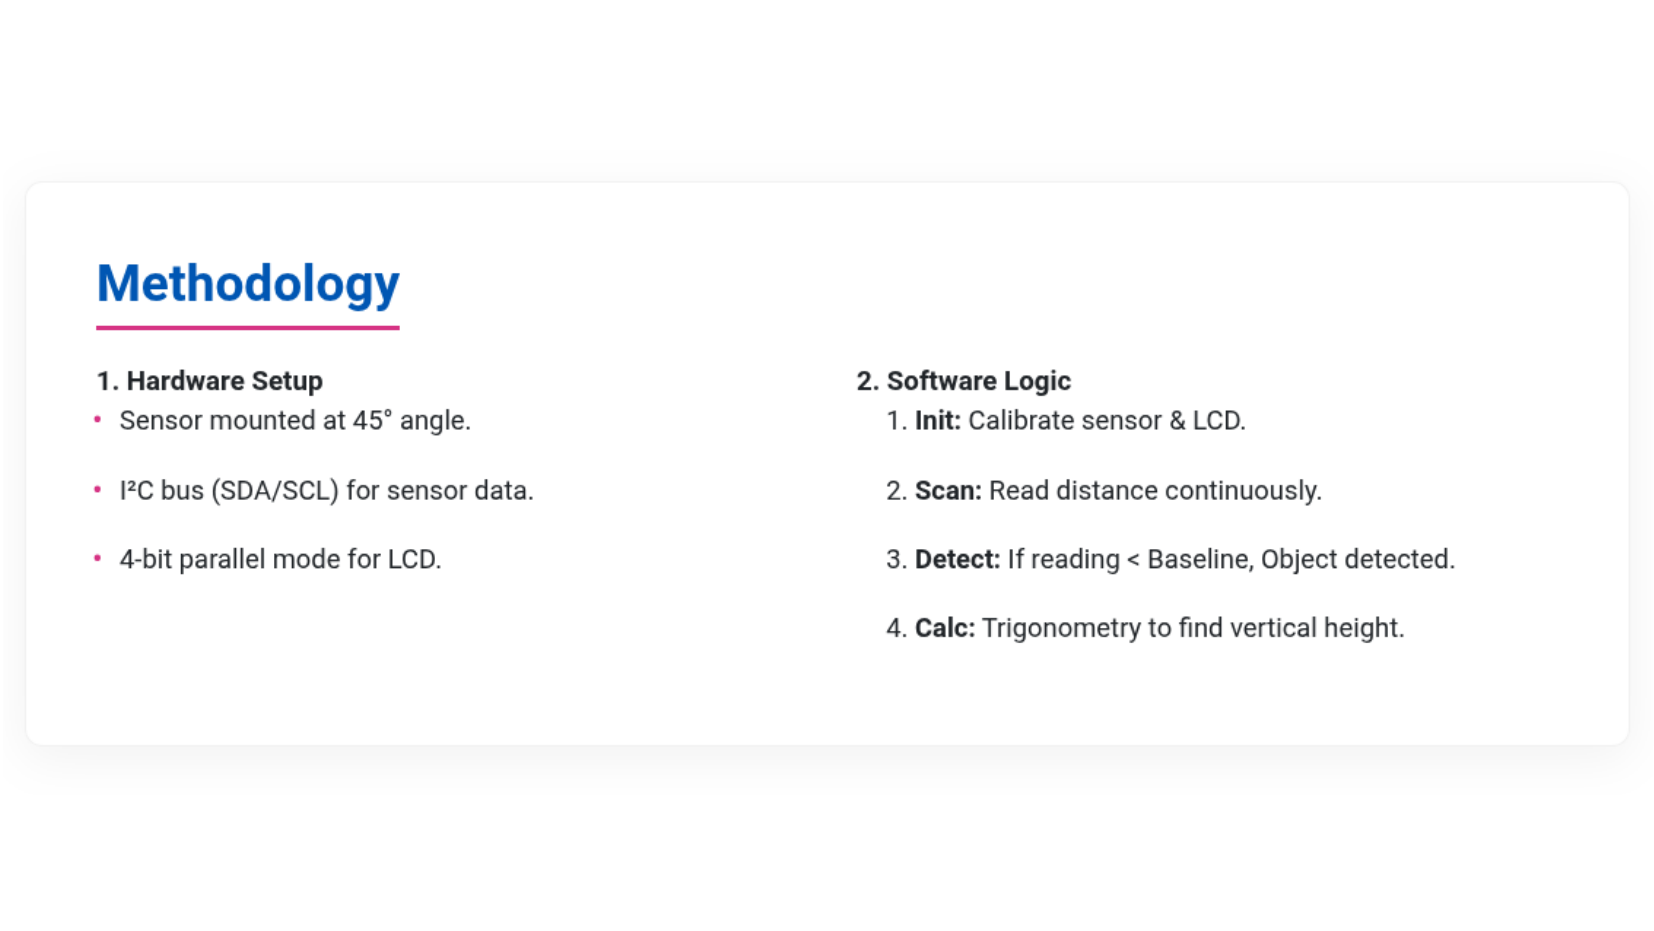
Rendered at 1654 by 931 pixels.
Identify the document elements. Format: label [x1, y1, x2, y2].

picture [3, 139, 1654, 795]
